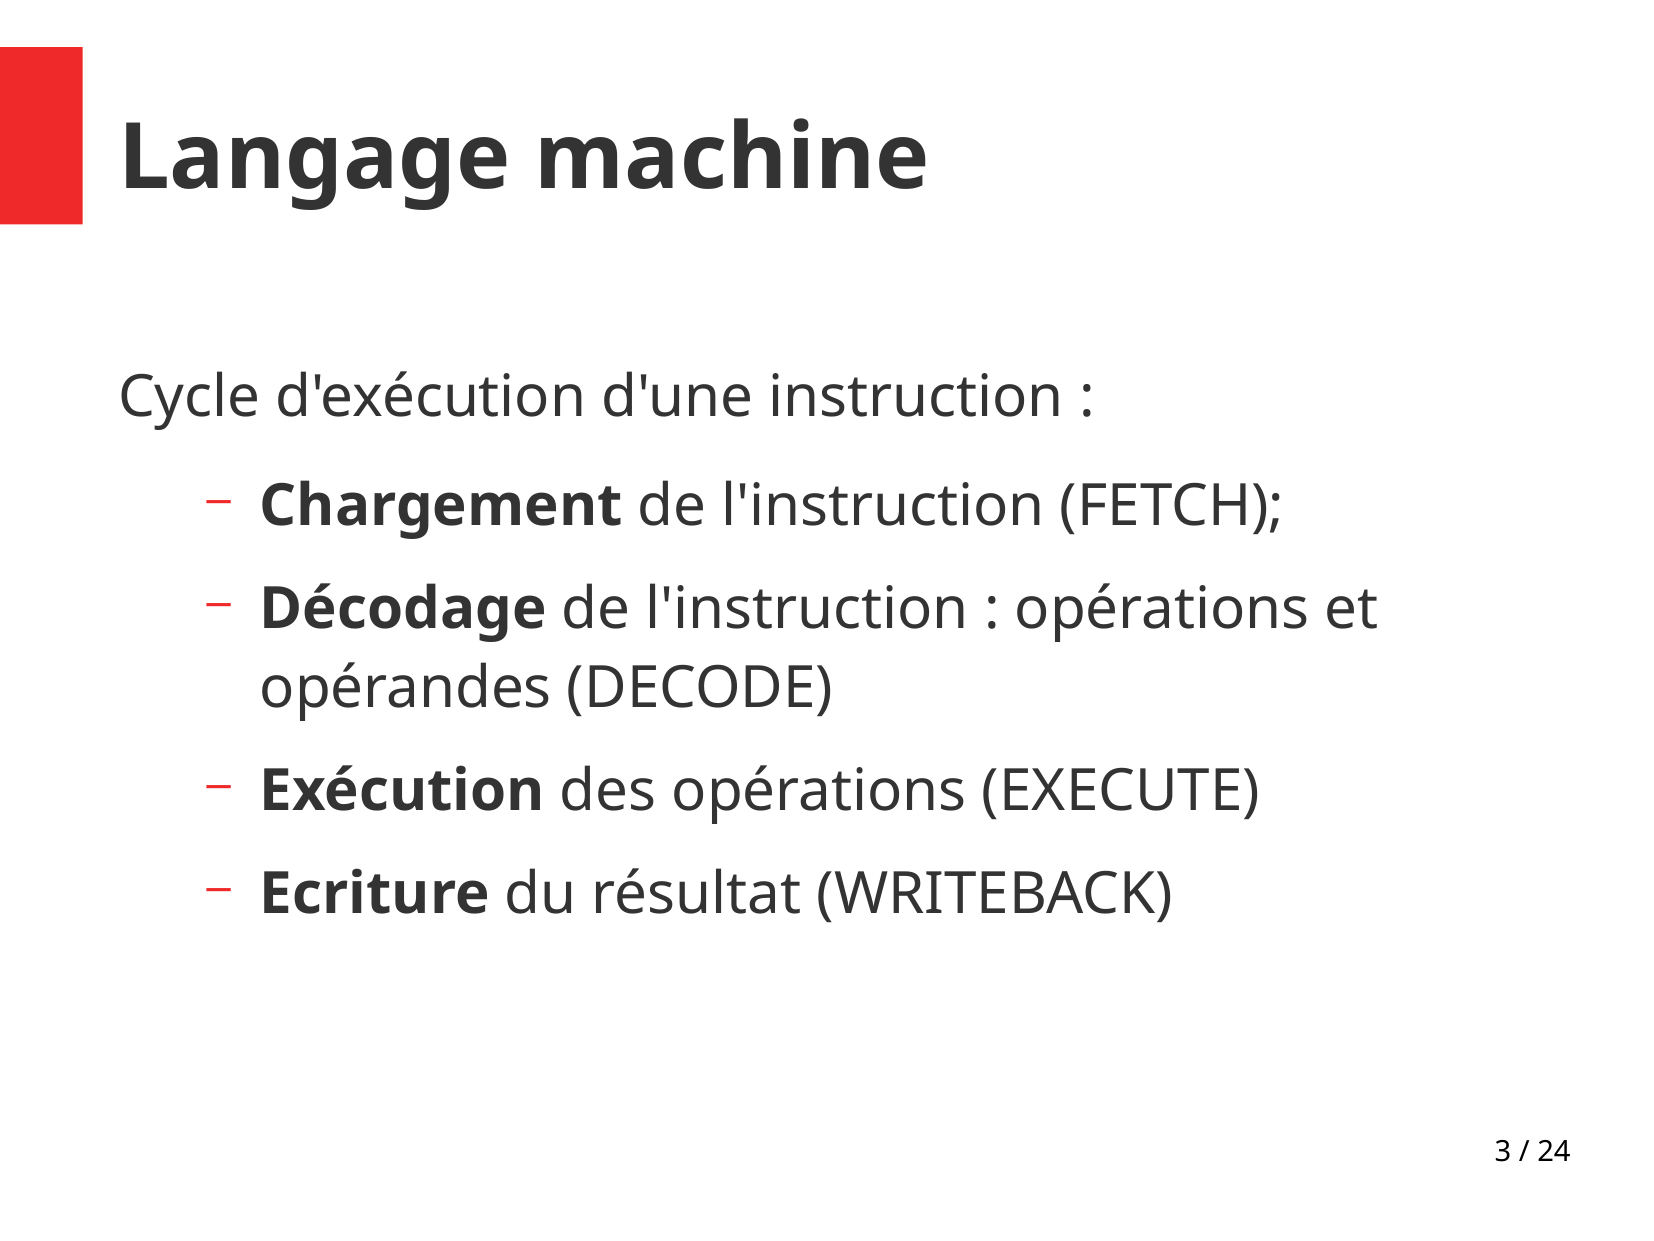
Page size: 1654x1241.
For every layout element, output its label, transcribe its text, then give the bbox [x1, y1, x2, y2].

list Cycle d'exécution d'une instruction : Chargement de l'instruction (FETCH); Décodage de l'instruction : opérations et opérandes (DECODE) Exécution des opérations (EXECUTE) Ecriture du résultat (WRITEBACK) [118, 354, 1536, 1074]
title Langage machine [118, 49, 1571, 257]
